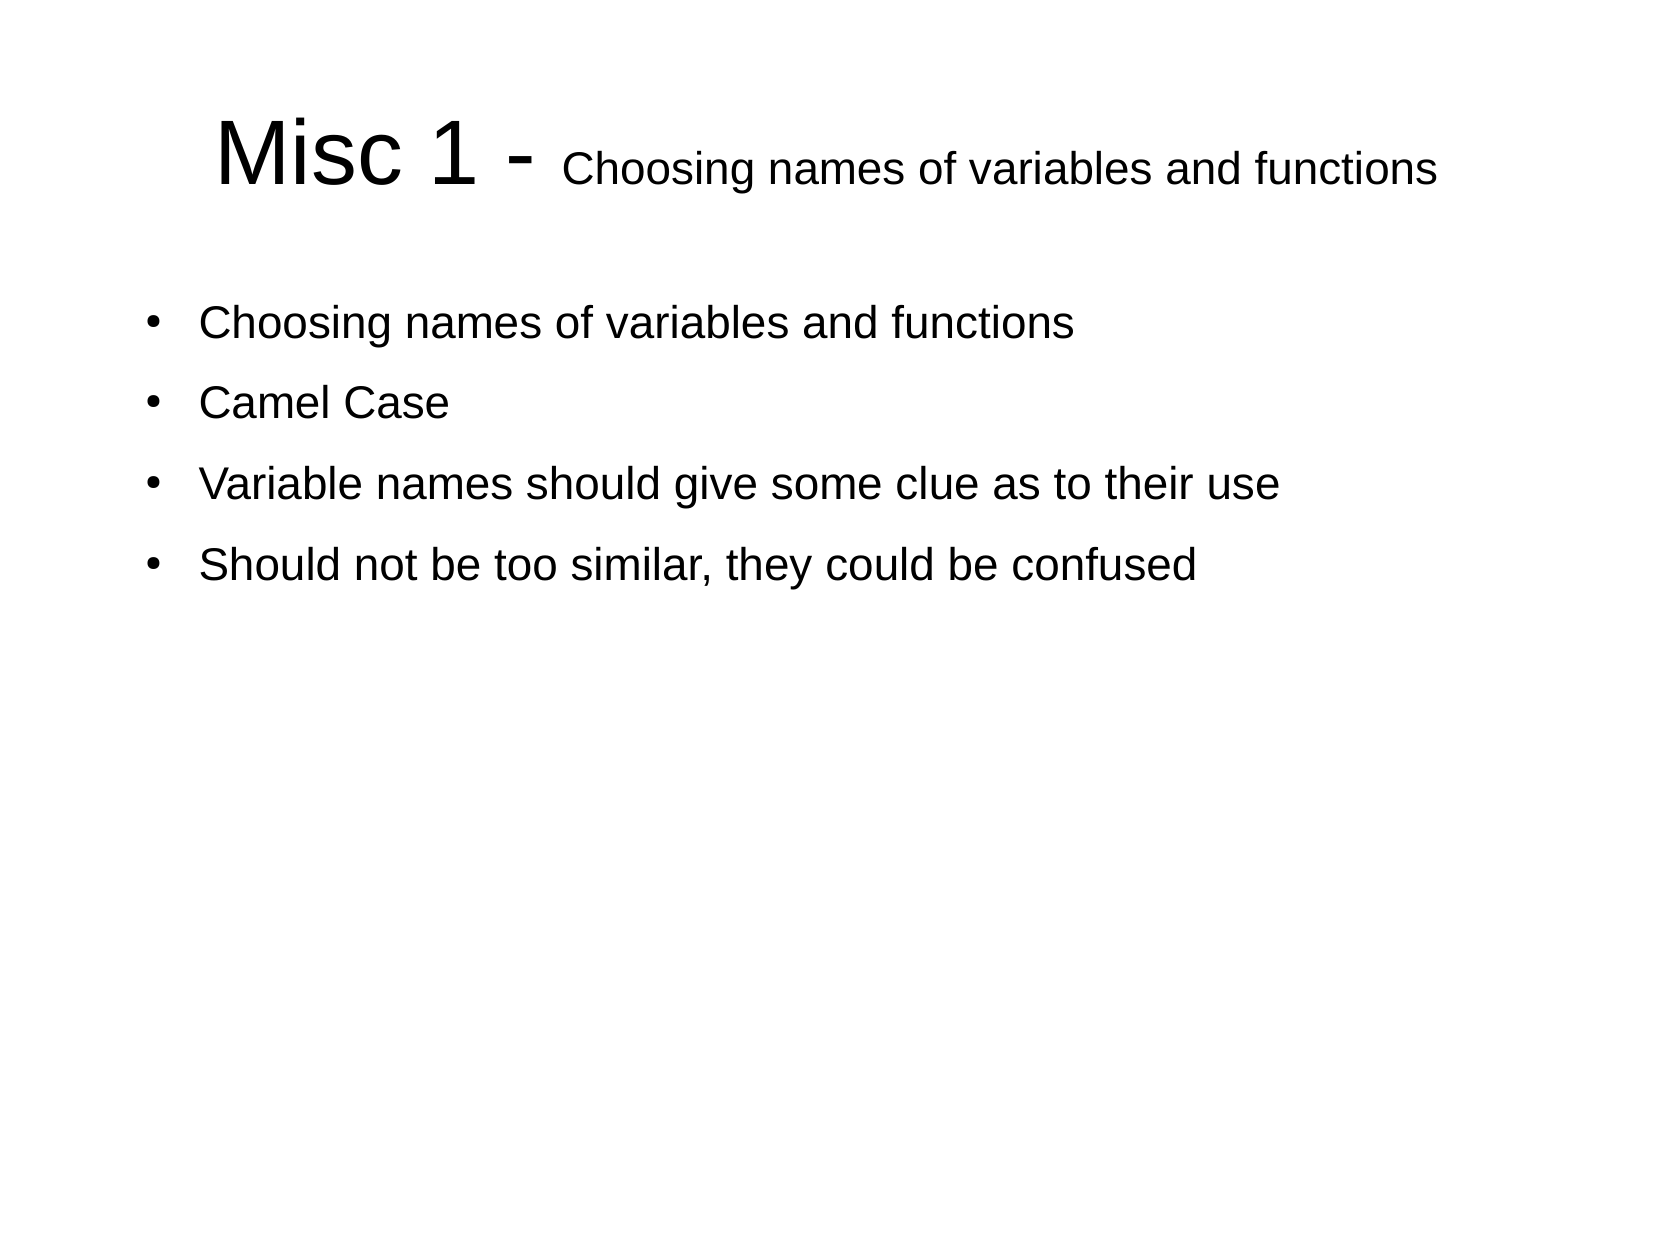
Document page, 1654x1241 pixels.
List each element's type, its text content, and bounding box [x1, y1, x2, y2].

list Choosing names of variables and functions Camel Case Variable names should give some clue as to their use Should not be too similar, they could be confused [127, 296, 1583, 1170]
title Misc 1 - Choosing names of variables and functions [82, 49, 1571, 257]
